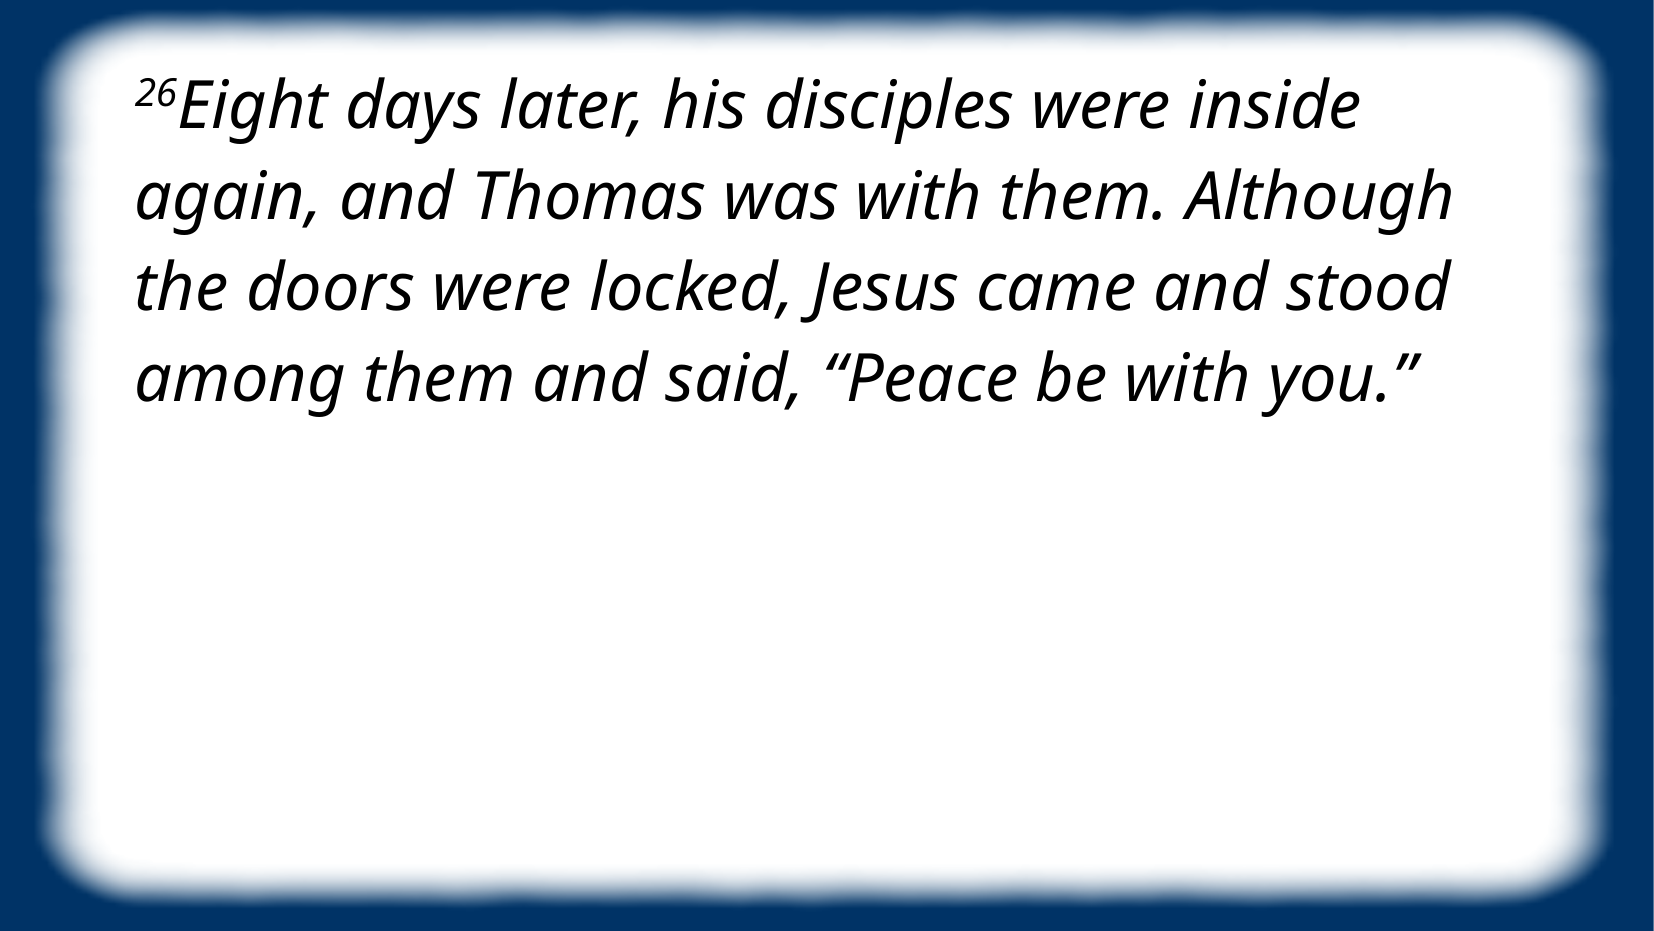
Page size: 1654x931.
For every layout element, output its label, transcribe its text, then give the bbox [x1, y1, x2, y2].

picture [0, 0, 1654, 931]
text_box 26Eight days later, his disciples were inside again, and Thomas was with them. Although the doors were locked, Jesus came and stood among them and said, “Peace be with you.” [120, 50, 1531, 421]
